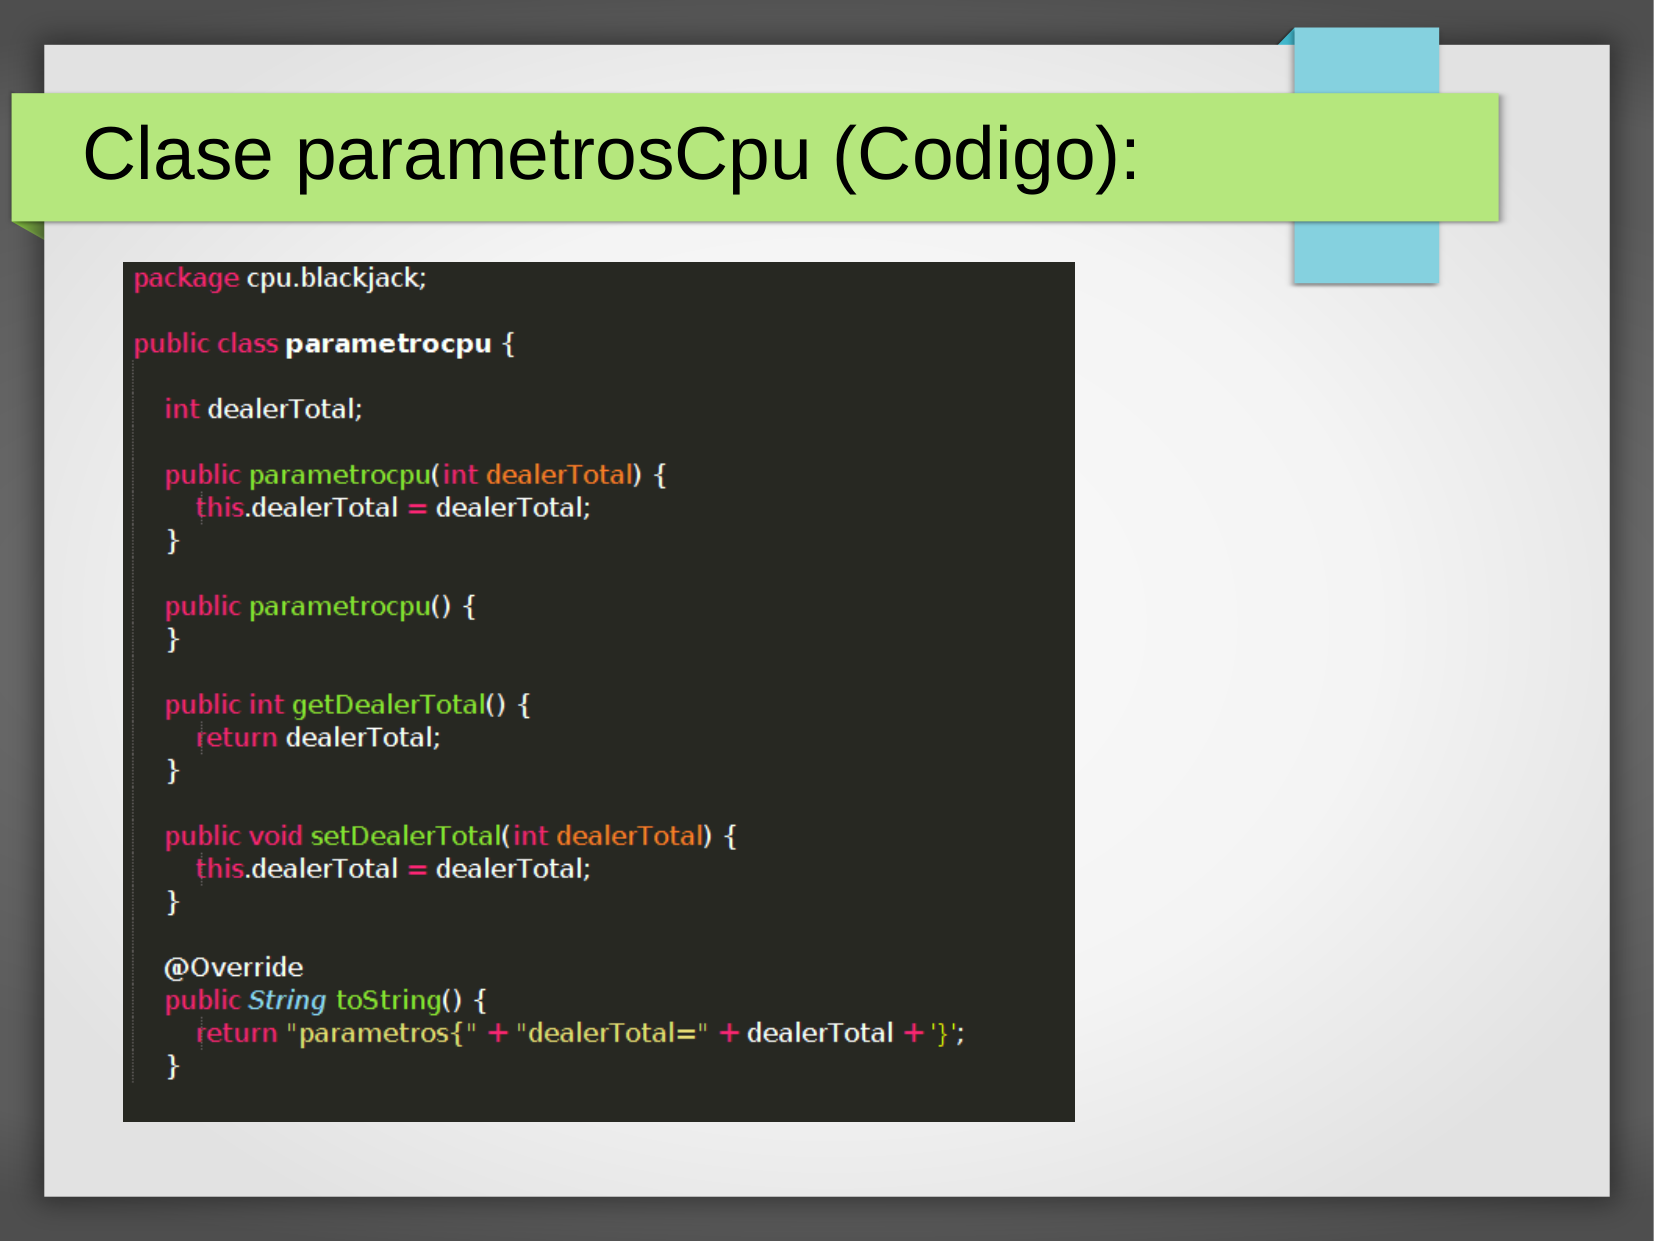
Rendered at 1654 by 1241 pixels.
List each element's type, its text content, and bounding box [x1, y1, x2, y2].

title Clase parametrosCpu (Codigo): [82, 94, 1264, 213]
picture [0, 0, 1654, 1241]
